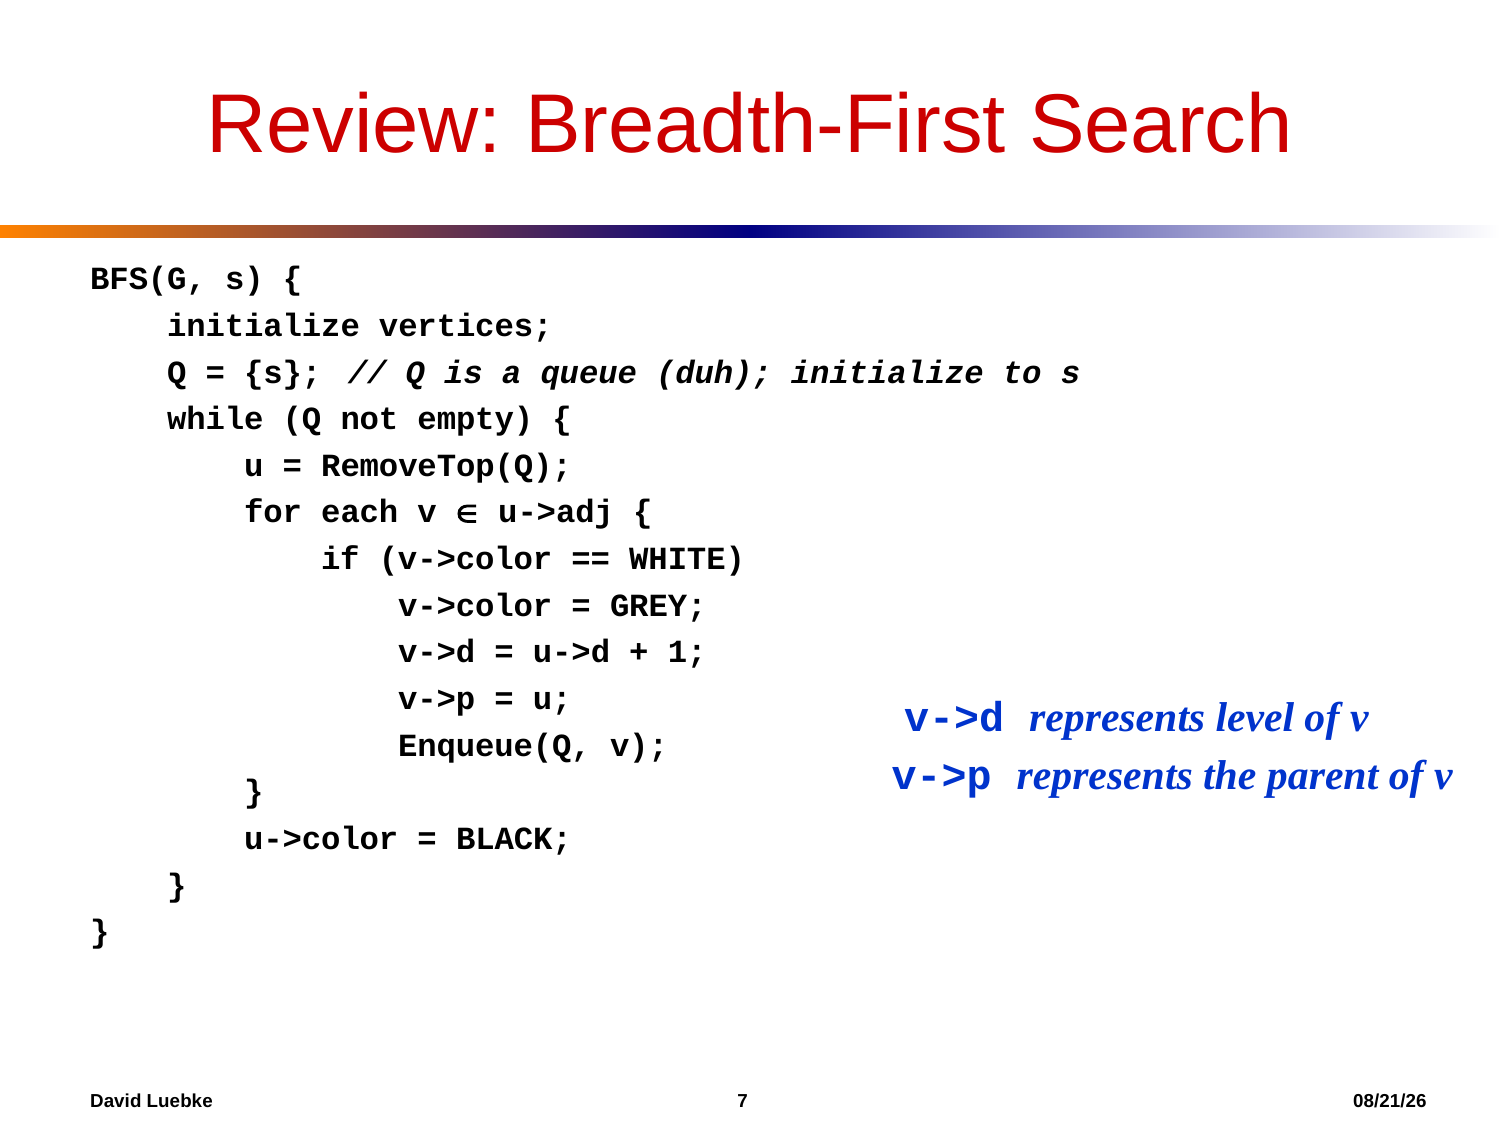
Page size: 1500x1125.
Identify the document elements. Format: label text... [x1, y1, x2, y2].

text_box v->p represents the parent of v [876, 740, 1469, 806]
list BFS(G, s) { initialize vertices; Q = {s}; // Q is a queue (duh); initialize to s while (Q not empty) { u = RemoveTop(Q); for each v  u->adj { if (v->color == WHITE) v->color = GREY; v->d = u->d + 1; v->p = u; Enqueue(Q, v); } u->color = BLACK; } } [75, 249, 1426, 963]
text_box v->d represents level of v [878, 682, 1384, 748]
text_box David Luebke <number> 03/10/19 [75, 1074, 1426, 1125]
title Review: Breadth-First Search [75, 37, 1426, 201]
